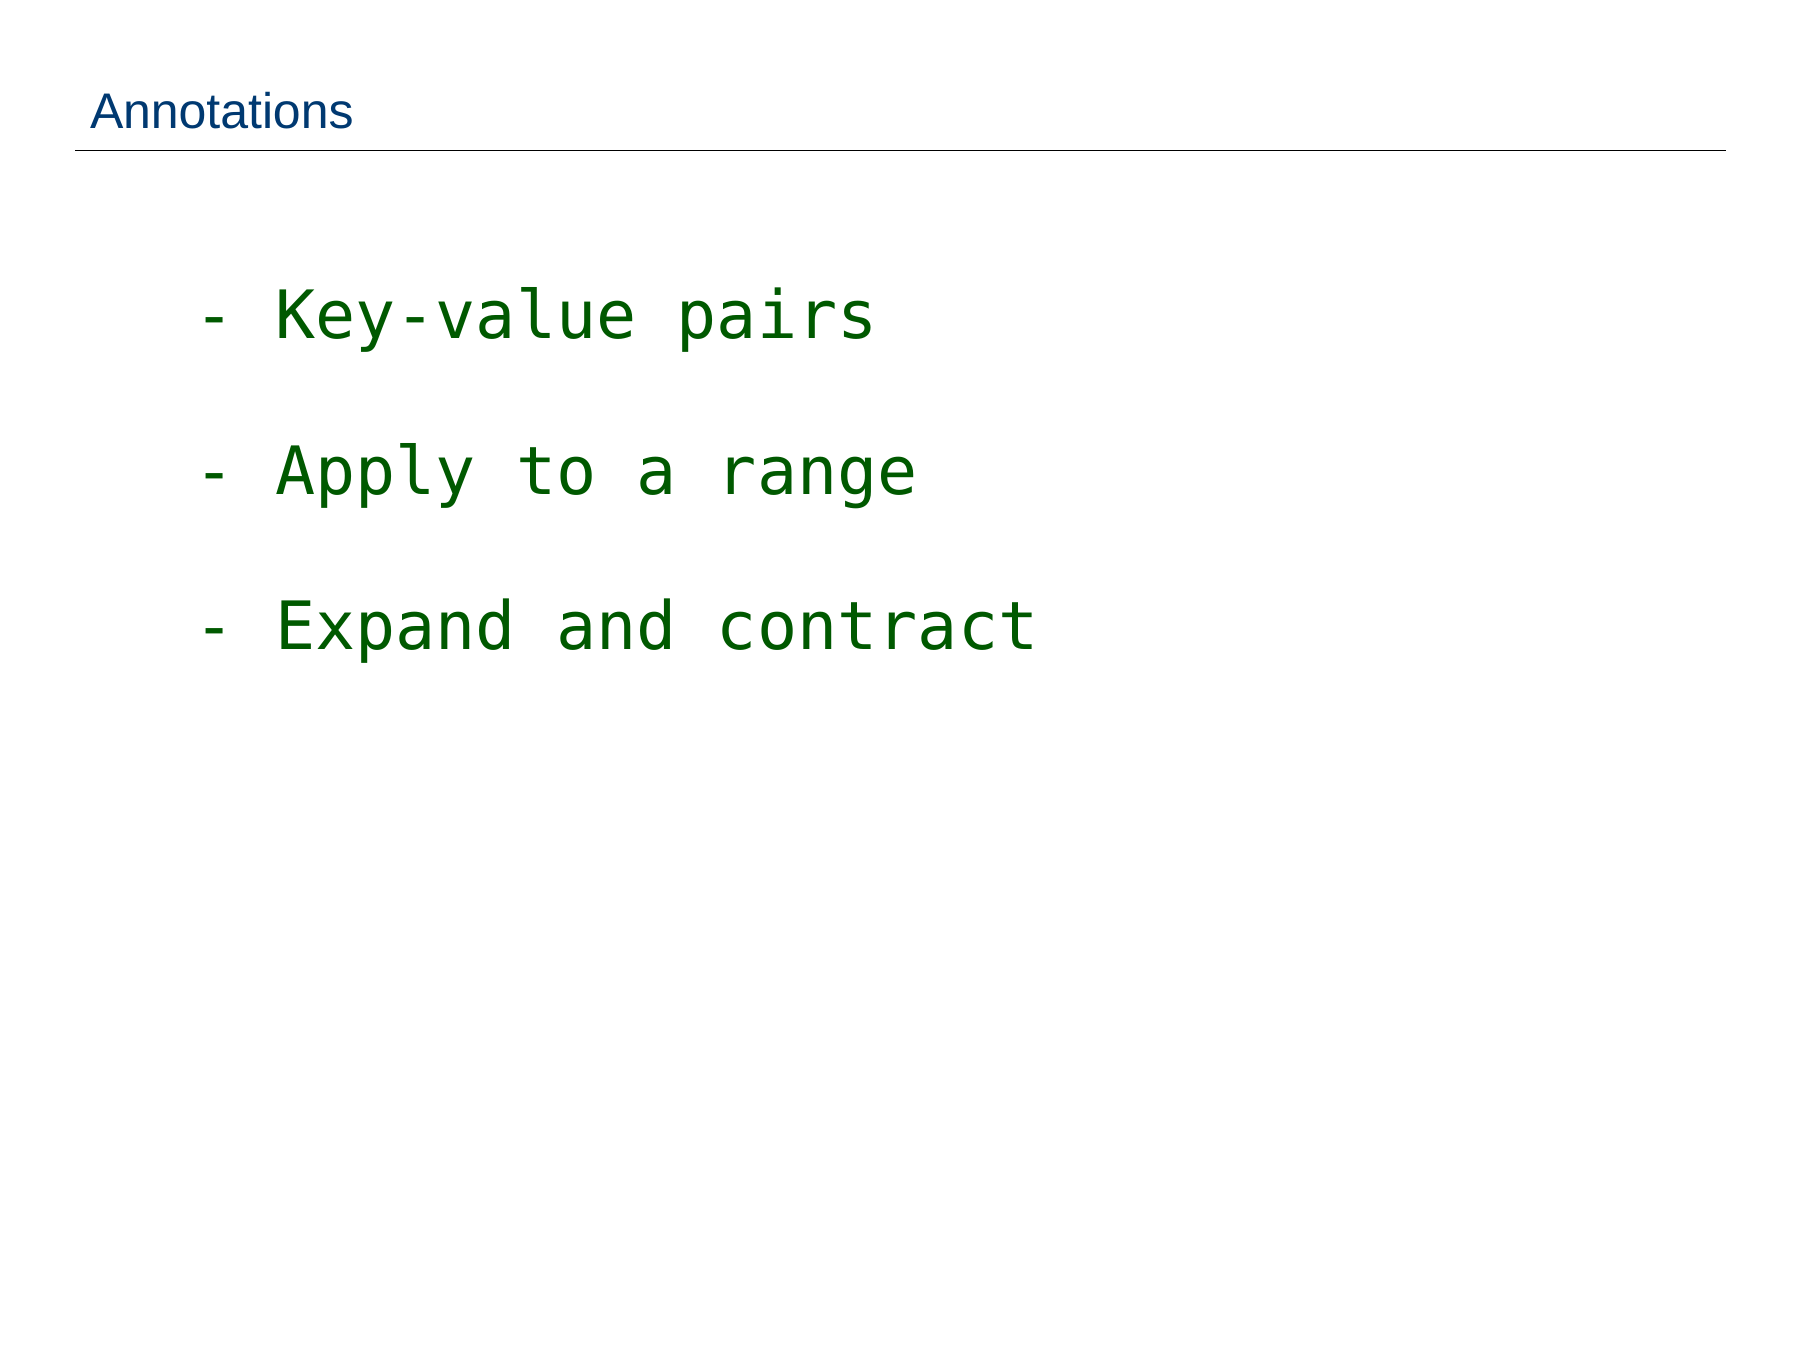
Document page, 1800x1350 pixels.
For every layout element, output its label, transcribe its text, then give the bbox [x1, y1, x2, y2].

title Annotations [90, 38, 1710, 147]
text_box - Key-value pairs - Apply to a range - Expand and contract [179, 269, 1426, 829]
